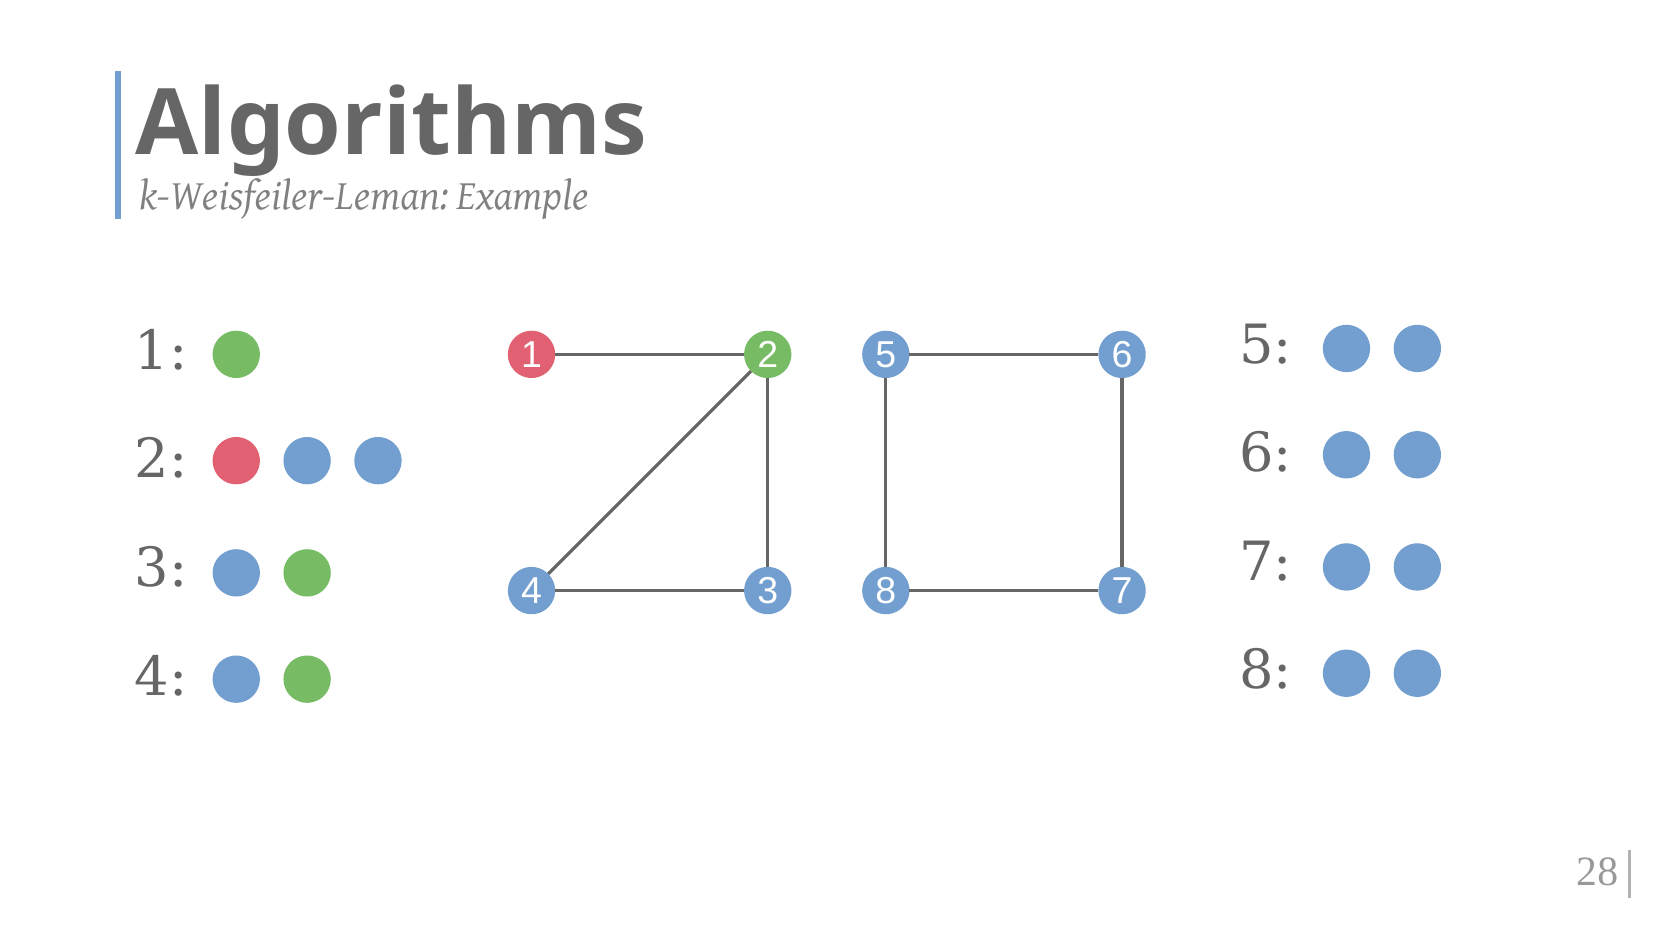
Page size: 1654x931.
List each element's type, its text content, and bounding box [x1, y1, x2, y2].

text_box [283, 437, 331, 485]
text_box [354, 437, 402, 485]
text_box [212, 549, 260, 597]
text_box [1393, 543, 1442, 591]
text_box [283, 549, 331, 597]
text_box [1393, 431, 1442, 479]
text_box [1393, 324, 1442, 373]
text_box 6 [1098, 330, 1146, 378]
text_box 5: 6: 7: 8: [1224, 312, 1329, 709]
text_box 8 [862, 567, 910, 615]
title Algorithms [135, 60, 1601, 178]
text_box [212, 437, 260, 485]
text_box 1: 2: 3: 4: [120, 318, 225, 715]
text_box 7 [1098, 567, 1146, 615]
text_box 1 [507, 330, 556, 379]
text_box [212, 330, 260, 379]
text_box [1322, 543, 1371, 591]
text_box 5 [862, 330, 910, 378]
text_box 3 [744, 567, 792, 615]
text_box [1393, 649, 1442, 697]
text_box k-Weisfeiler-Leman: Example [124, 165, 721, 229]
text_box [212, 655, 260, 703]
text_box [1322, 431, 1371, 479]
text_box [1322, 324, 1371, 373]
text_box [283, 655, 331, 703]
text_box 4 [507, 566, 556, 615]
text_box [1322, 649, 1371, 697]
text_box 2 [744, 330, 792, 378]
